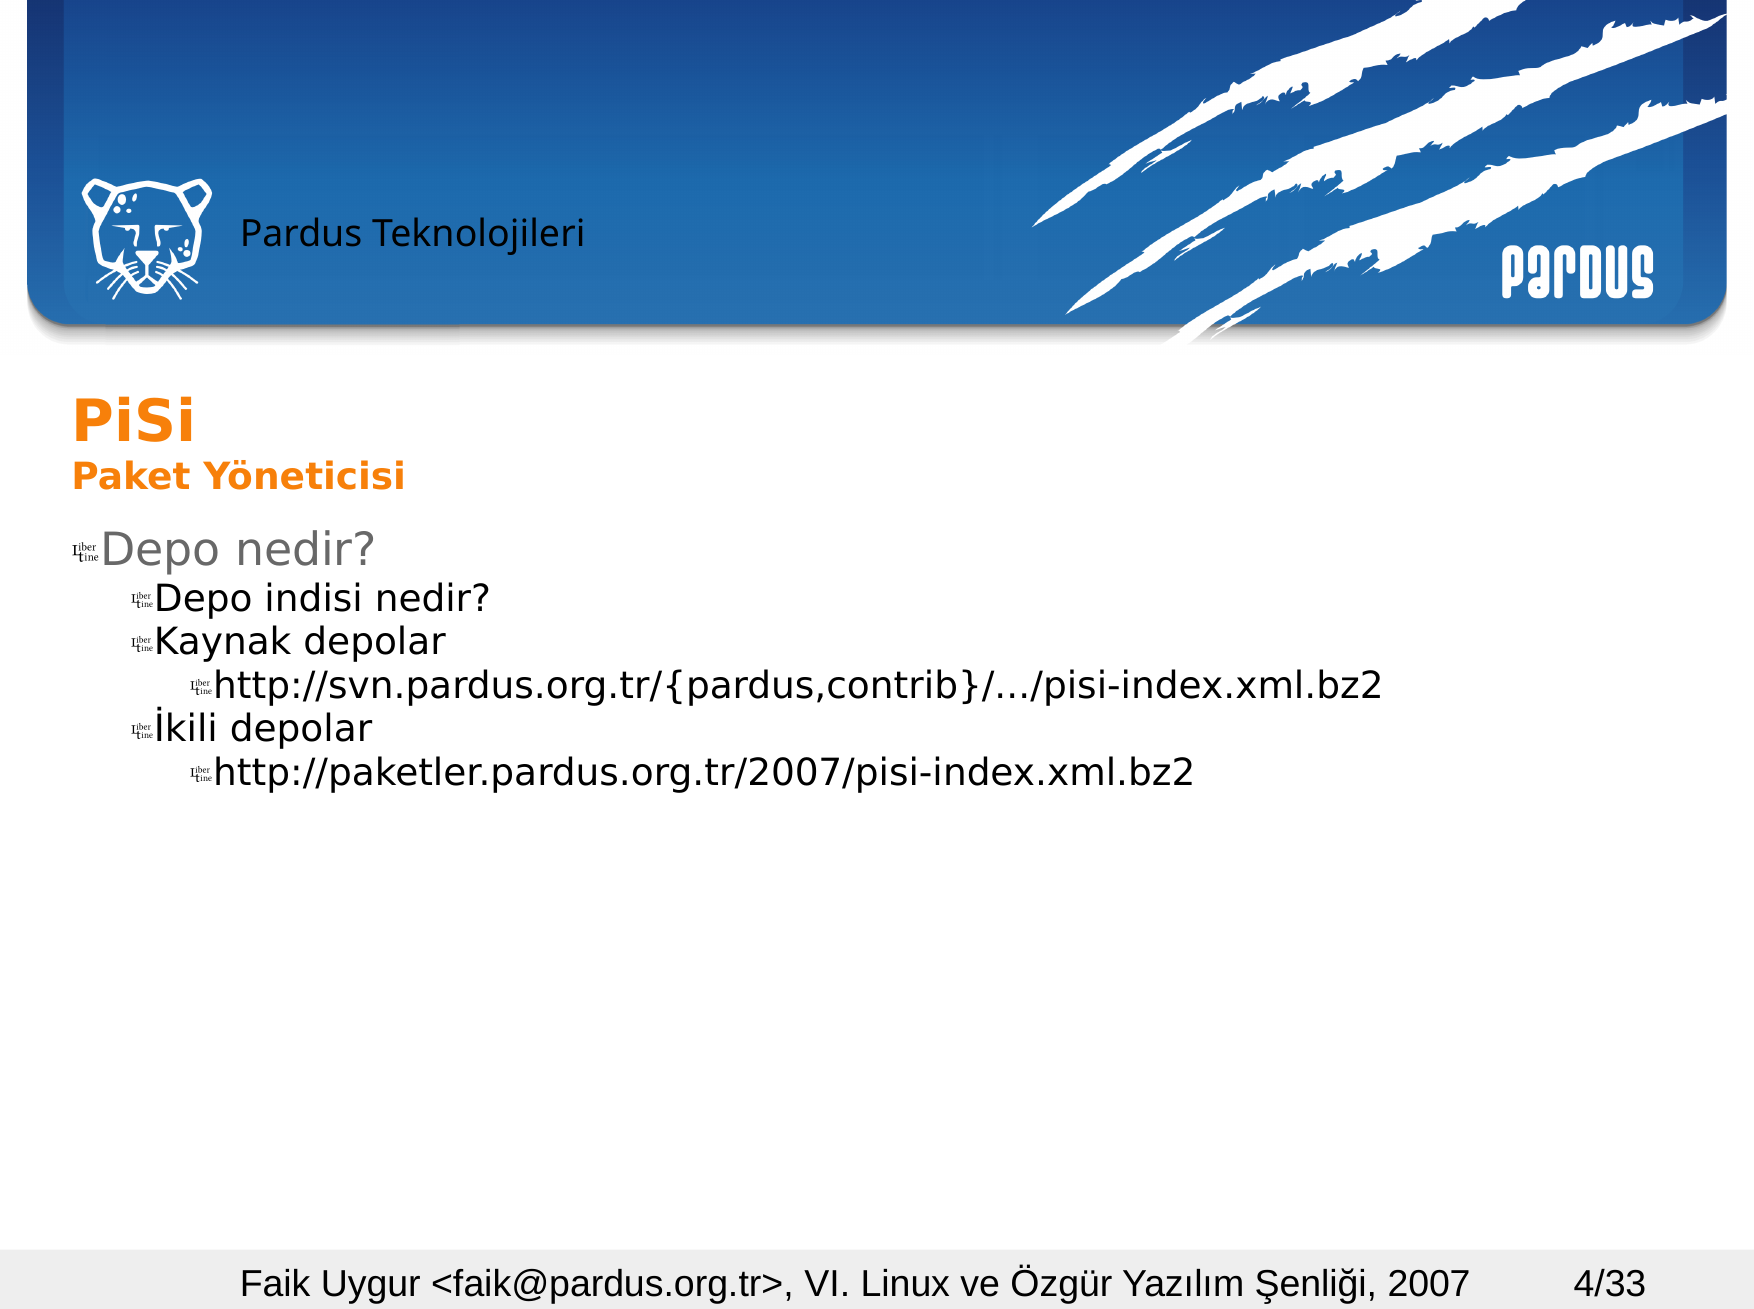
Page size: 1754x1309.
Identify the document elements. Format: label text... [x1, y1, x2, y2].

picture [0, 0, 1753, 355]
text_box PiSi Paket Yöneticisi Depo nedir? Depo indisi nedir? Kaynak depolar http://svn.pardus.org.tr/{pardus,contrib}/.../pisi-index.xml.bz2 İkili depolar http://paketler.pardus.org.tr/2007/pisi-index.xml.bz2 [56, 380, 1680, 826]
